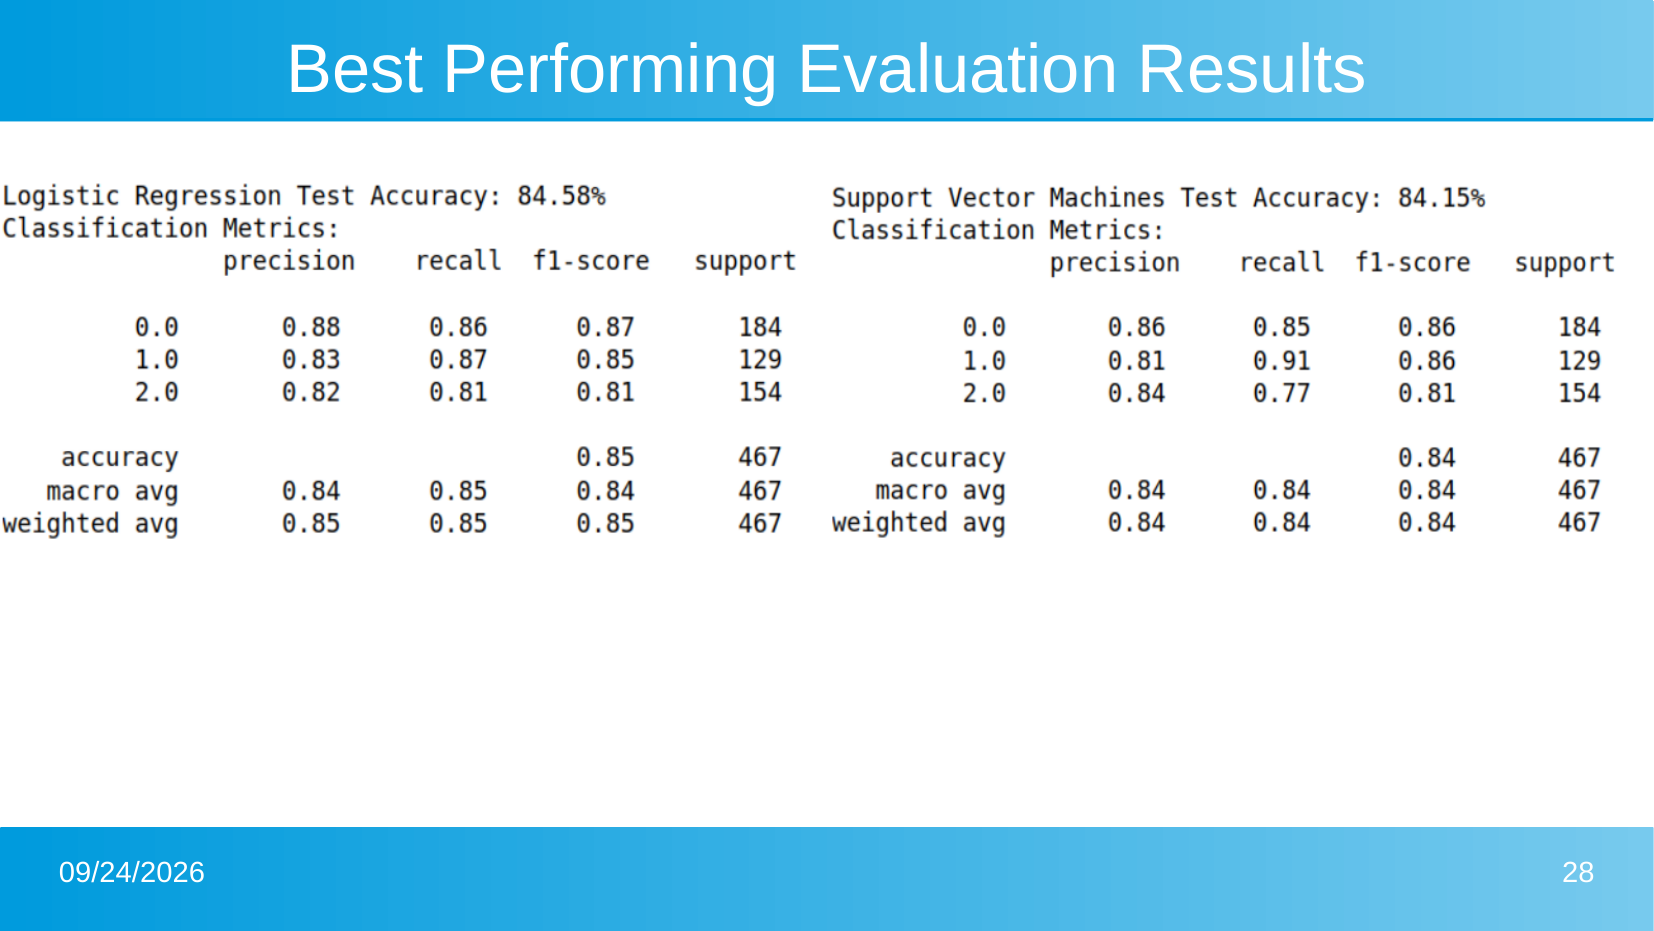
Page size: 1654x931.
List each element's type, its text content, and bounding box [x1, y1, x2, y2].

title Best Performing Evaluation Results [59, 29, 1595, 108]
picture [0, 149, 803, 563]
picture [825, 151, 1617, 563]
